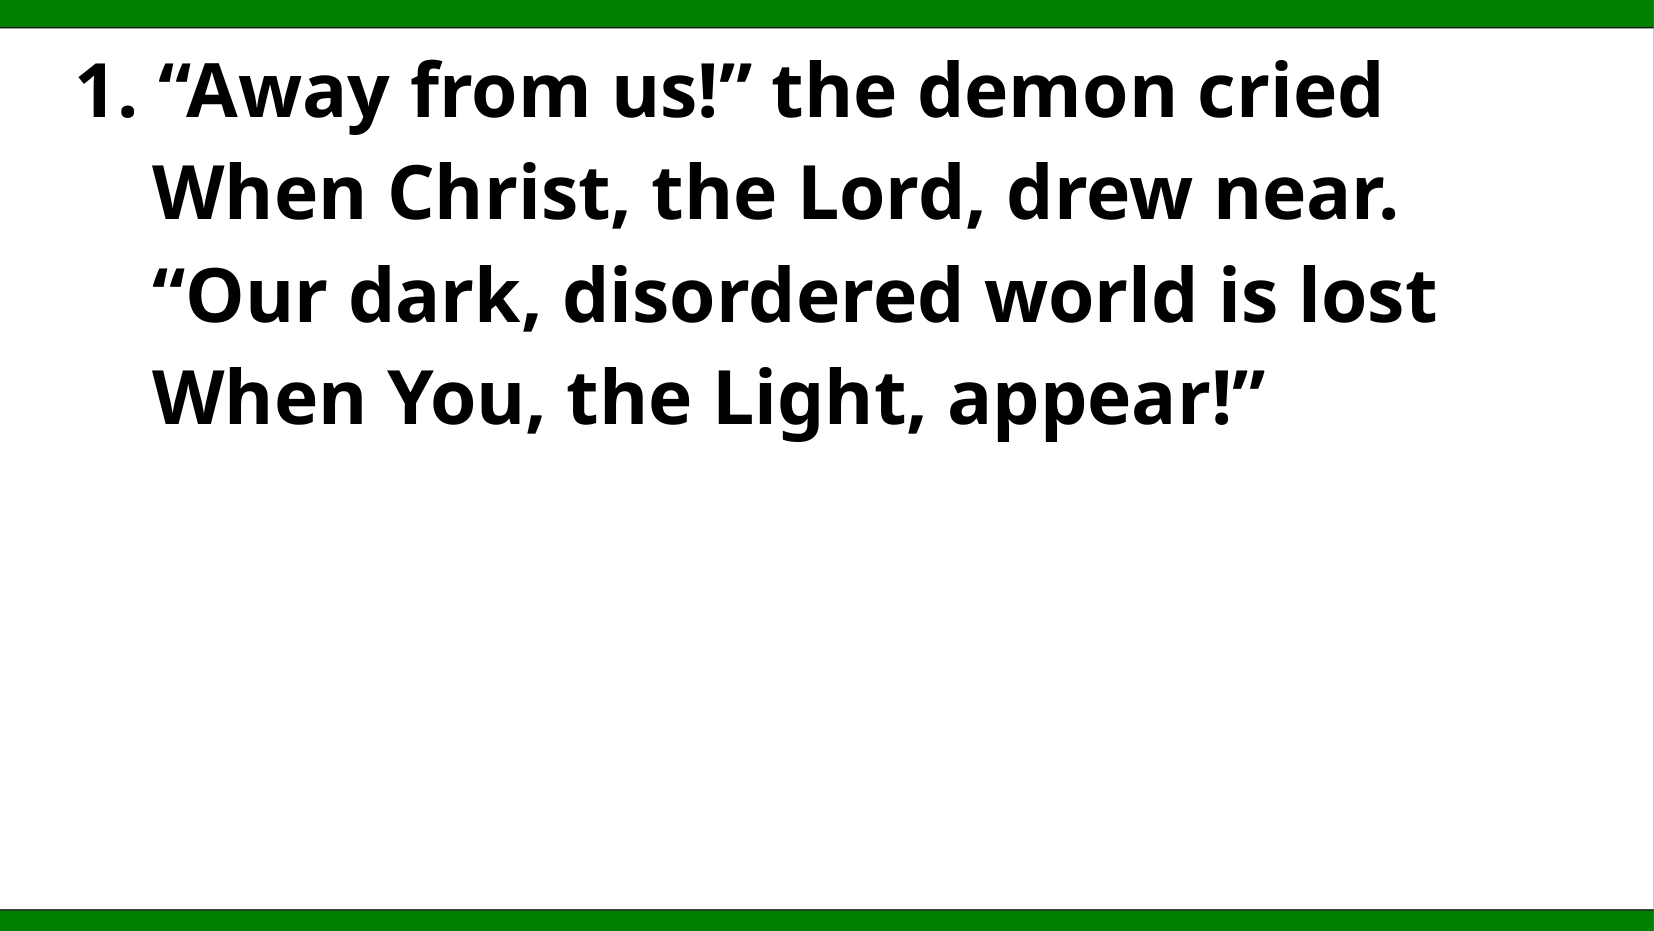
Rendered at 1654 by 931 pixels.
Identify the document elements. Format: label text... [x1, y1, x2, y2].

text_box 1. “Away from us!” the demon cried When Christ, the Lord, drew near. “Our dark, disordered world is lost When You, the Light, appear!” [60, 30, 1591, 445]
picture [0, 0, 1654, 931]
